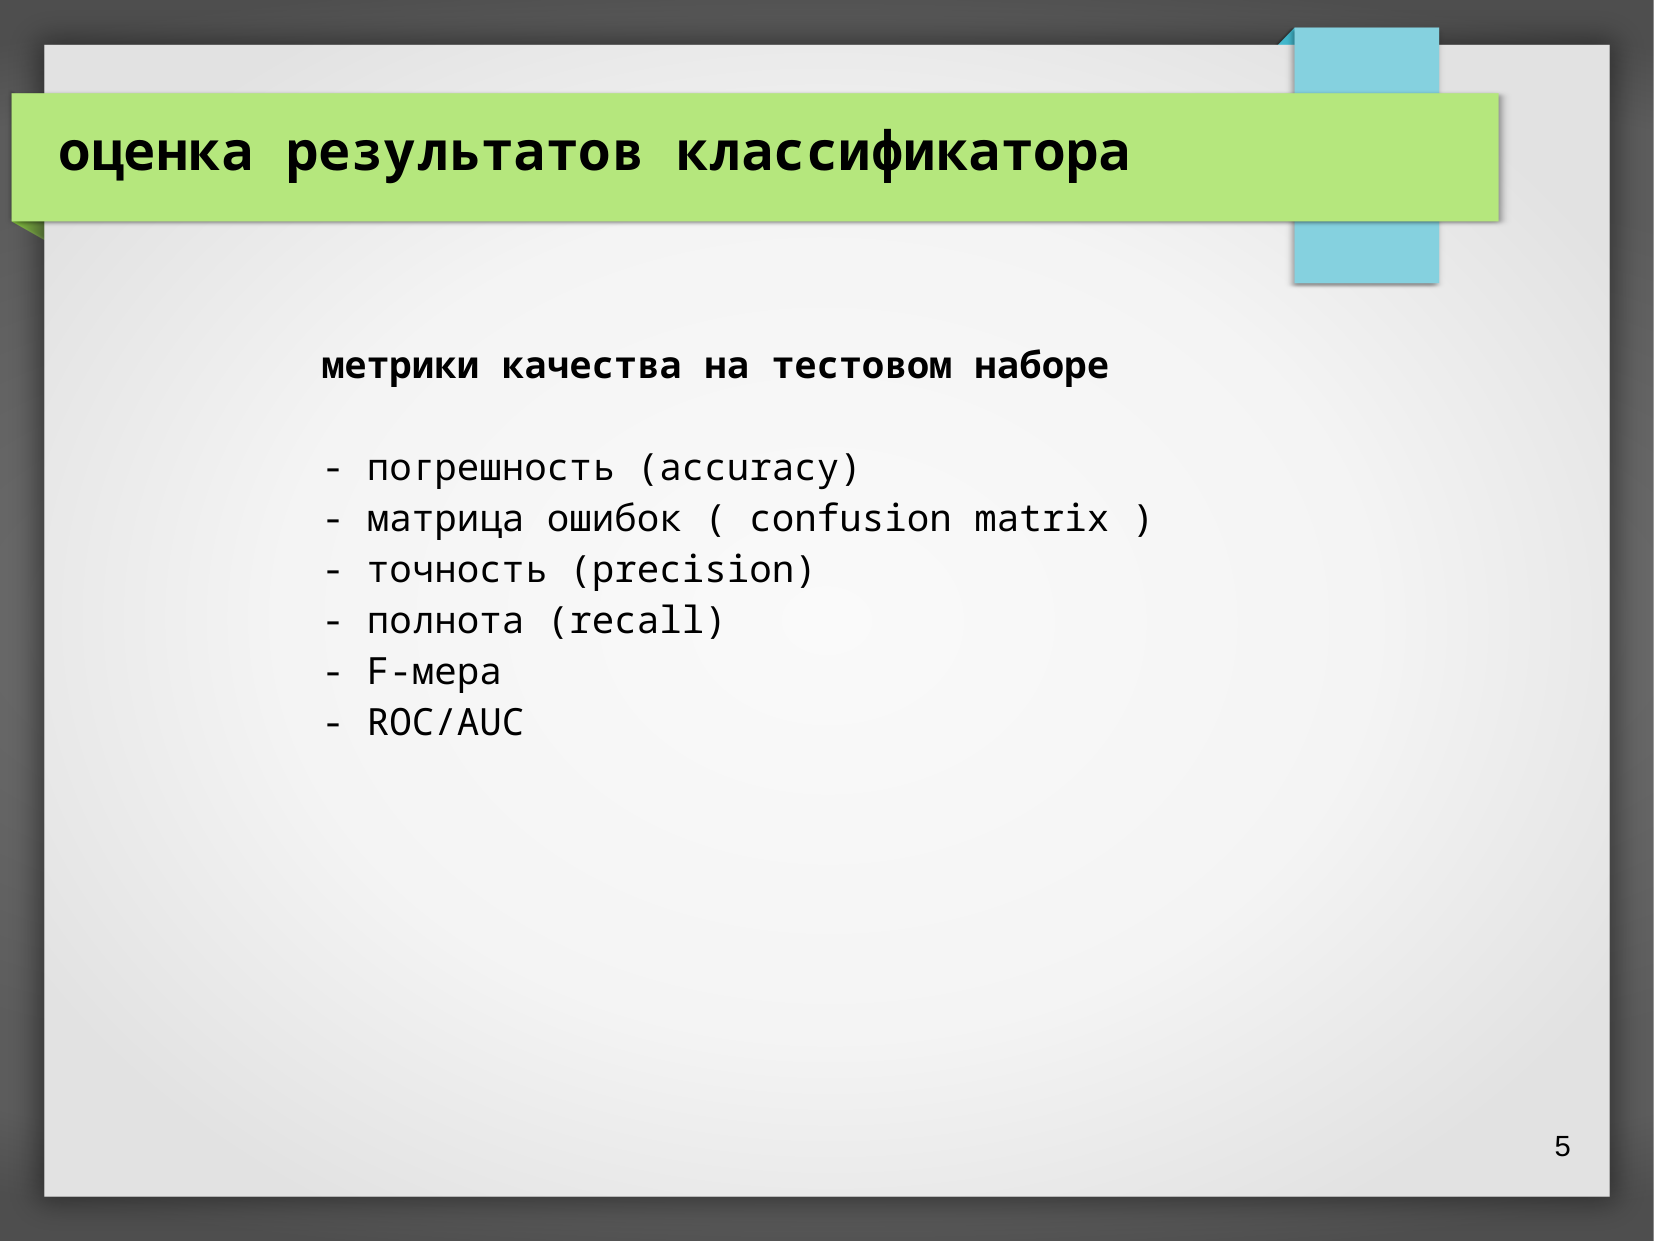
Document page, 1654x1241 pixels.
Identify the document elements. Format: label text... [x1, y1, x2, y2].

picture [0, 0, 1654, 1241]
title оценка результатов классификатора [59, 109, 1217, 190]
text_box метрики качества на тестовом наборе - погрешность (accuracy) - матрица ошибок ( confusion matrix ) - точность (precision) - полнота (recall) - F-мера - ROC/AUC [307, 330, 1205, 795]
